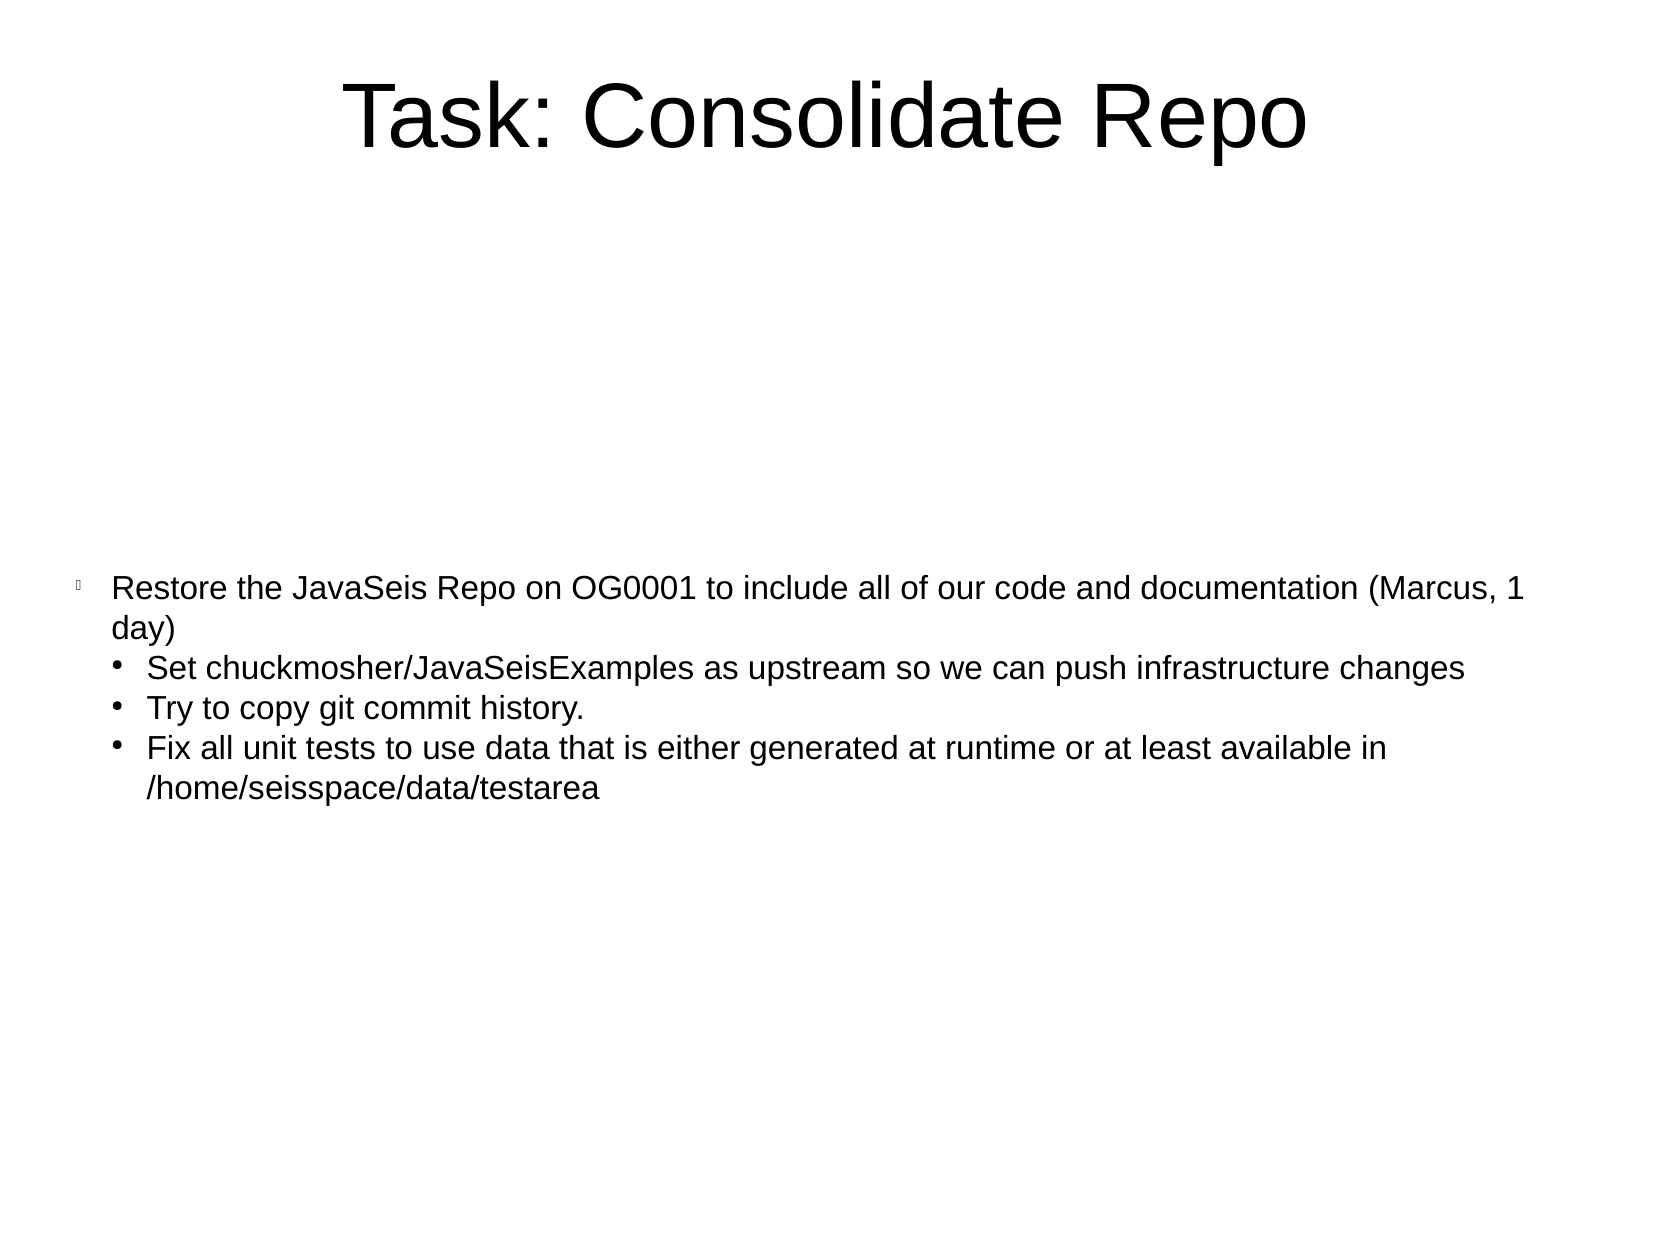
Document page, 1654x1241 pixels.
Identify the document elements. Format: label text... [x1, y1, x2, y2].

text_box Restore the JavaSeis Repo on OG0001 to include all of our code and documentation (Marcus, 1 day) Set chuckmosher/JavaSeisExamples as upstream so we can push infrastructure changes Try to copy git commit history. Fix all unit tests to use data that is either generated at runtime or at least available in /home/seisspace/data/testarea [75, 168, 1562, 1205]
text_box Task: Consolidate Repo [82, 7, 1571, 215]
